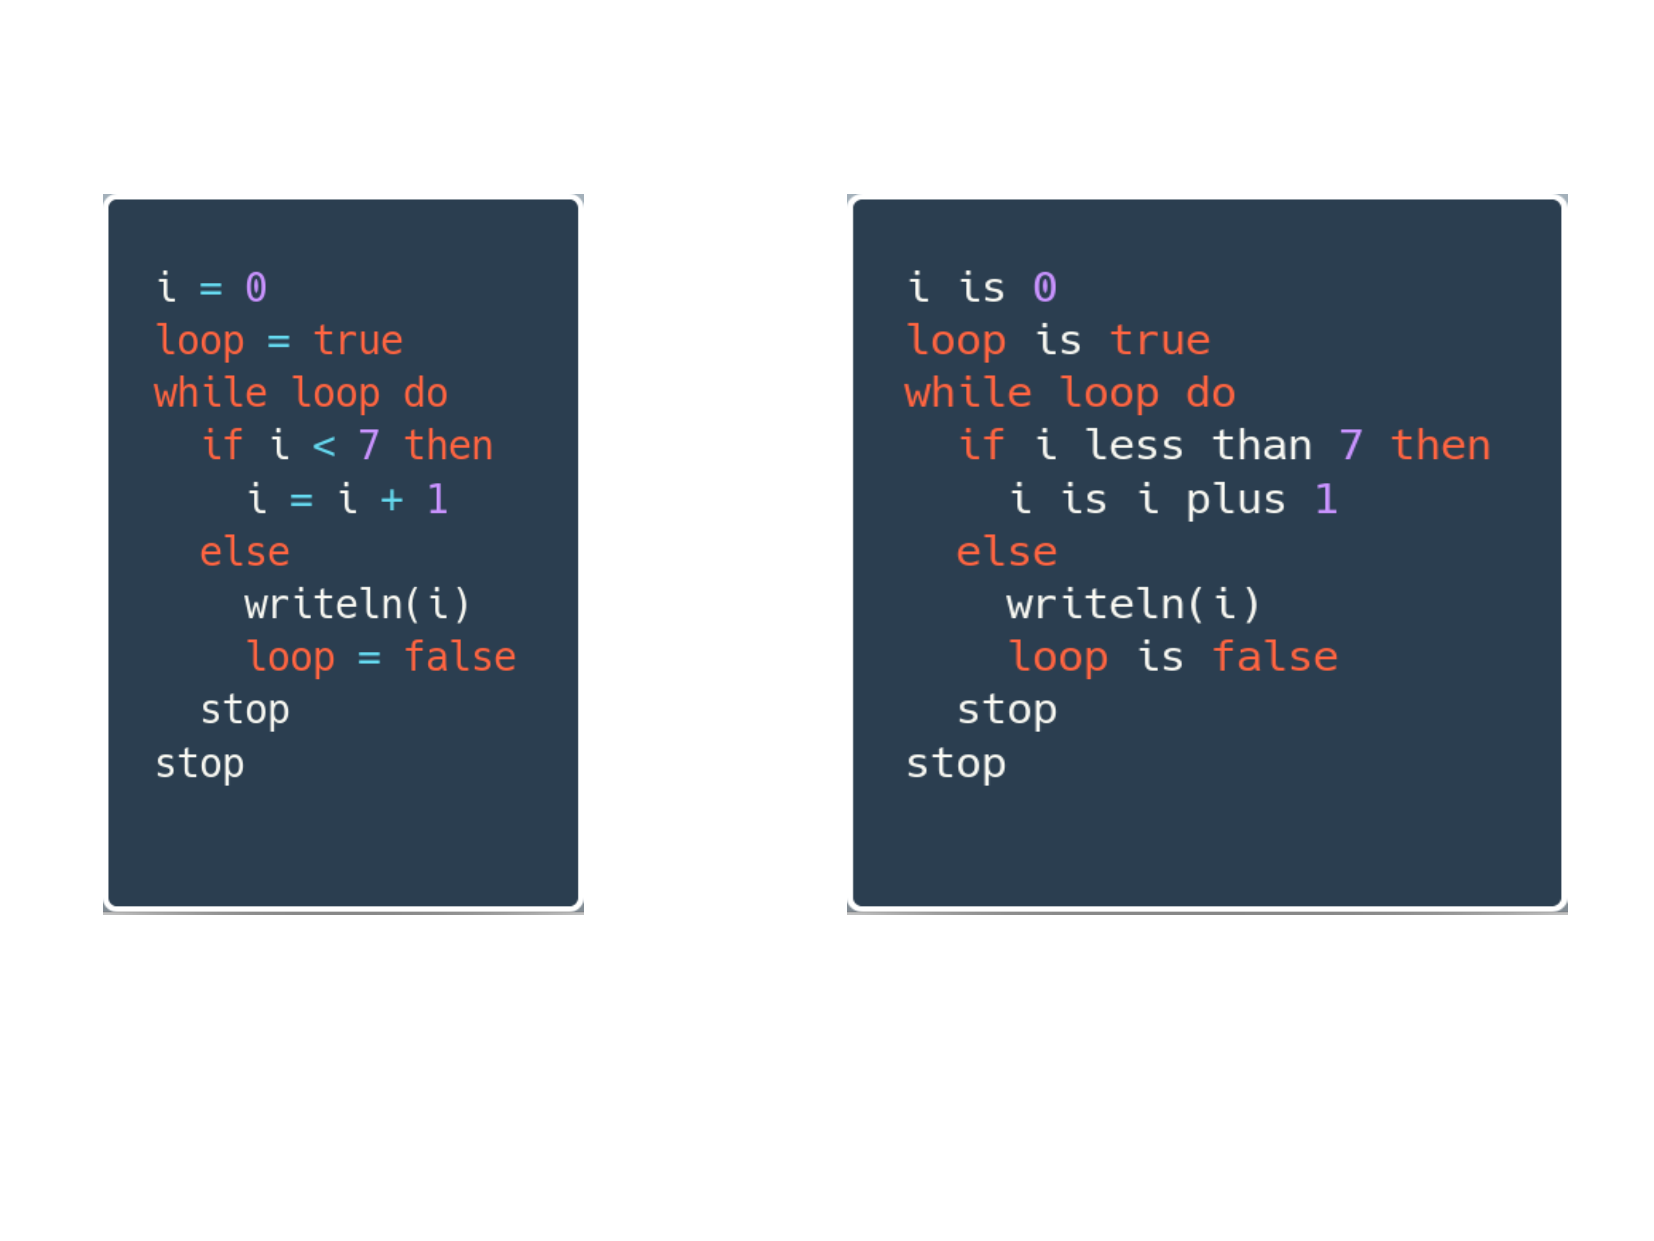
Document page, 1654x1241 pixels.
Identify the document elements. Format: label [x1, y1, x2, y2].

picture [103, 194, 584, 916]
picture [847, 194, 1568, 916]
